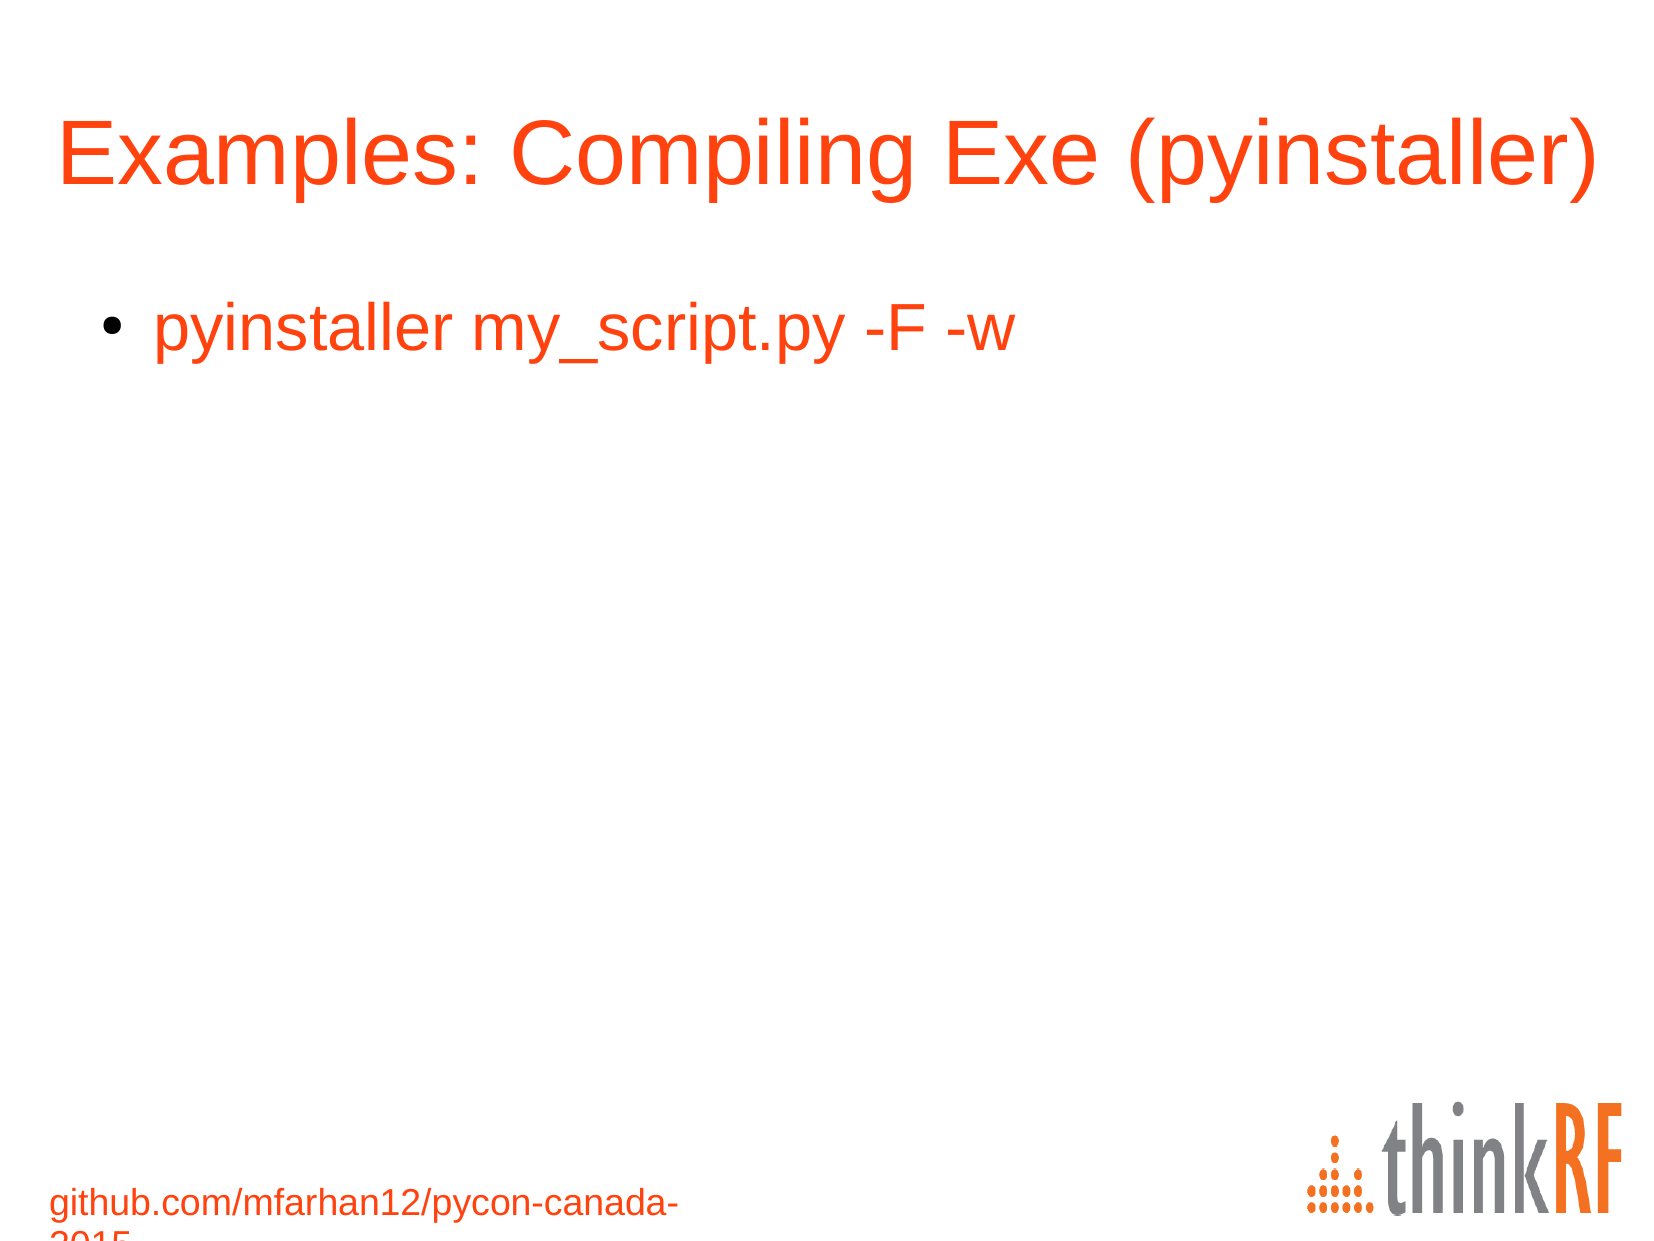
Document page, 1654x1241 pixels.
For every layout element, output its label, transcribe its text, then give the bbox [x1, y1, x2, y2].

title Examples: Compiling Exe (pyinstaller) [20, 49, 1639, 257]
list pyinstaller my_script.py -F -w [82, 290, 1571, 1109]
picture [1307, 1101, 1622, 1216]
